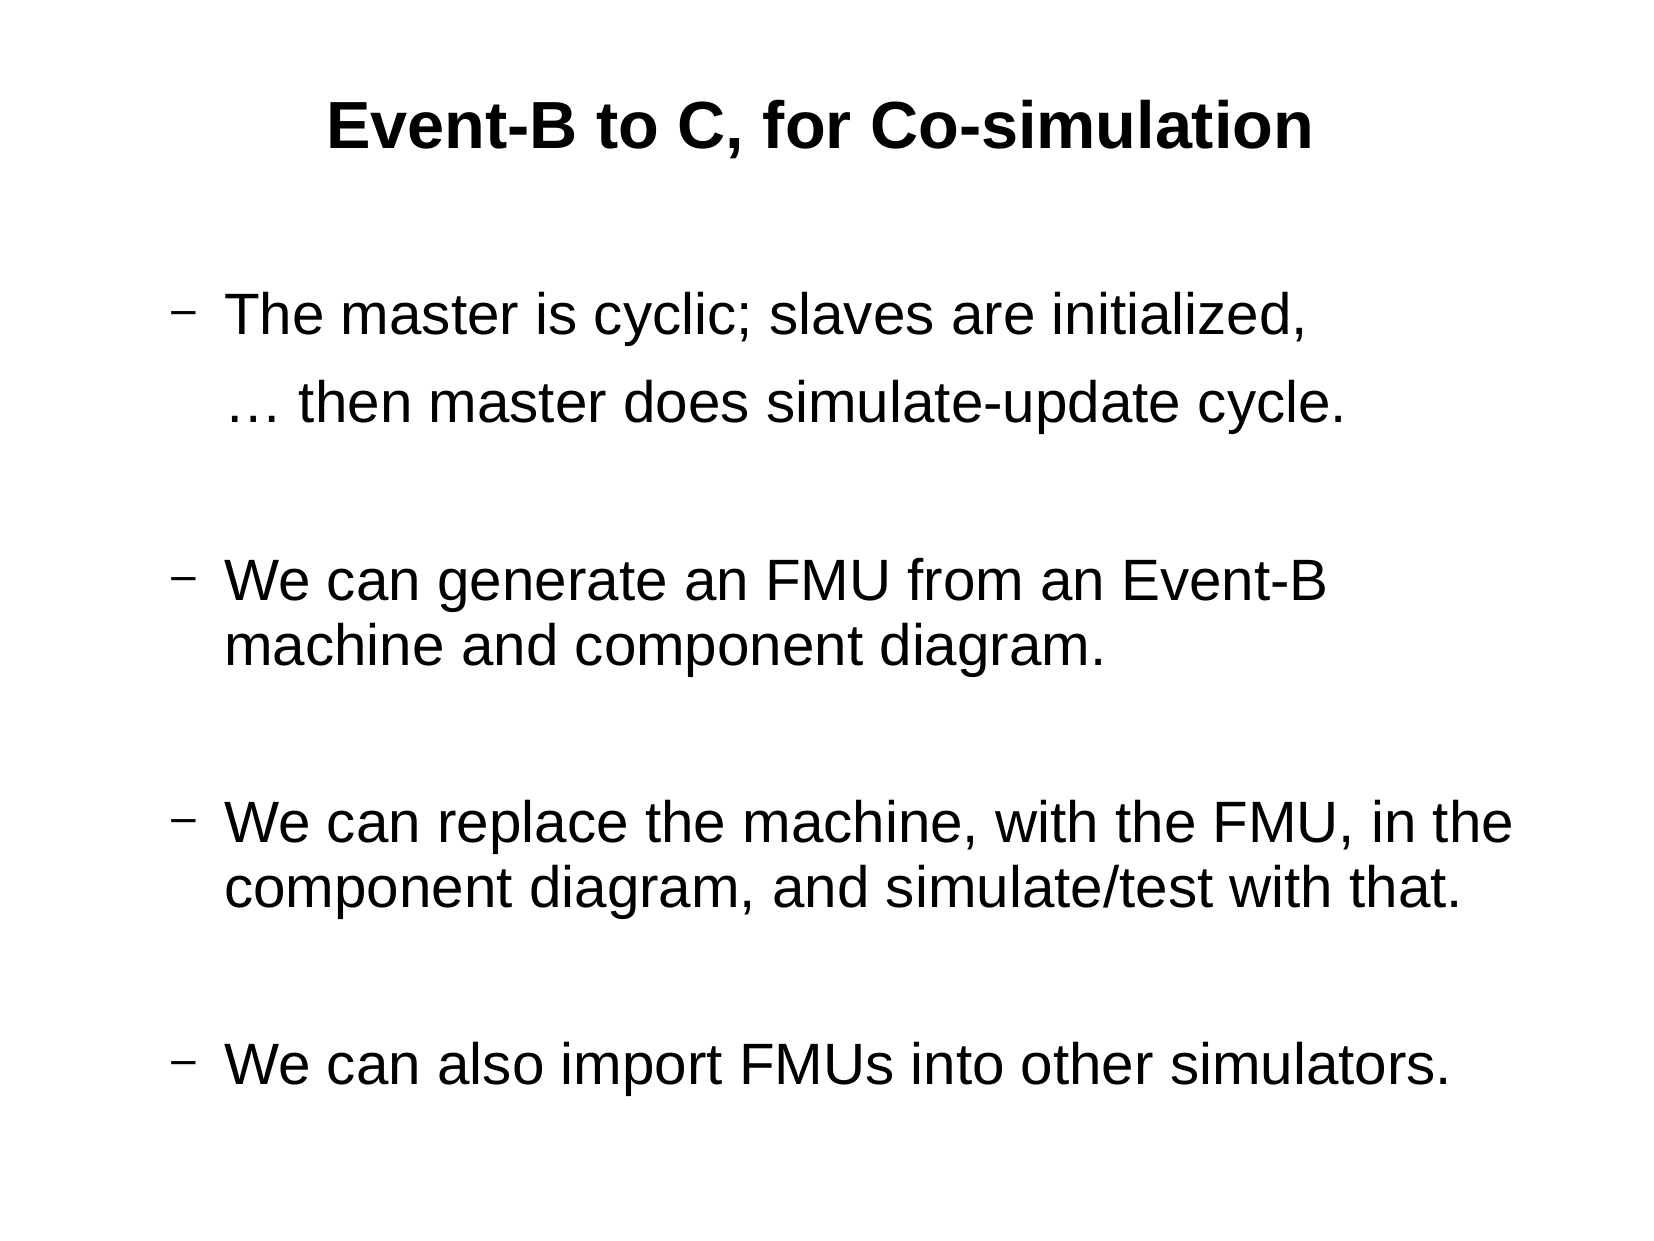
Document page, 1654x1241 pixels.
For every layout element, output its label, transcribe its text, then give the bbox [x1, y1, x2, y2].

list Event-B to C, for Co-simulation The master is cyclic; slaves are initialized, … then master does simulate-update cycle. We can generate an FMU from an Event-B machine and component diagram. We can replace the machine, with the FMU, in the component diagram, and simulate/test with that. We can also import FMUs into other simulators. [82, 88, 1560, 1170]
